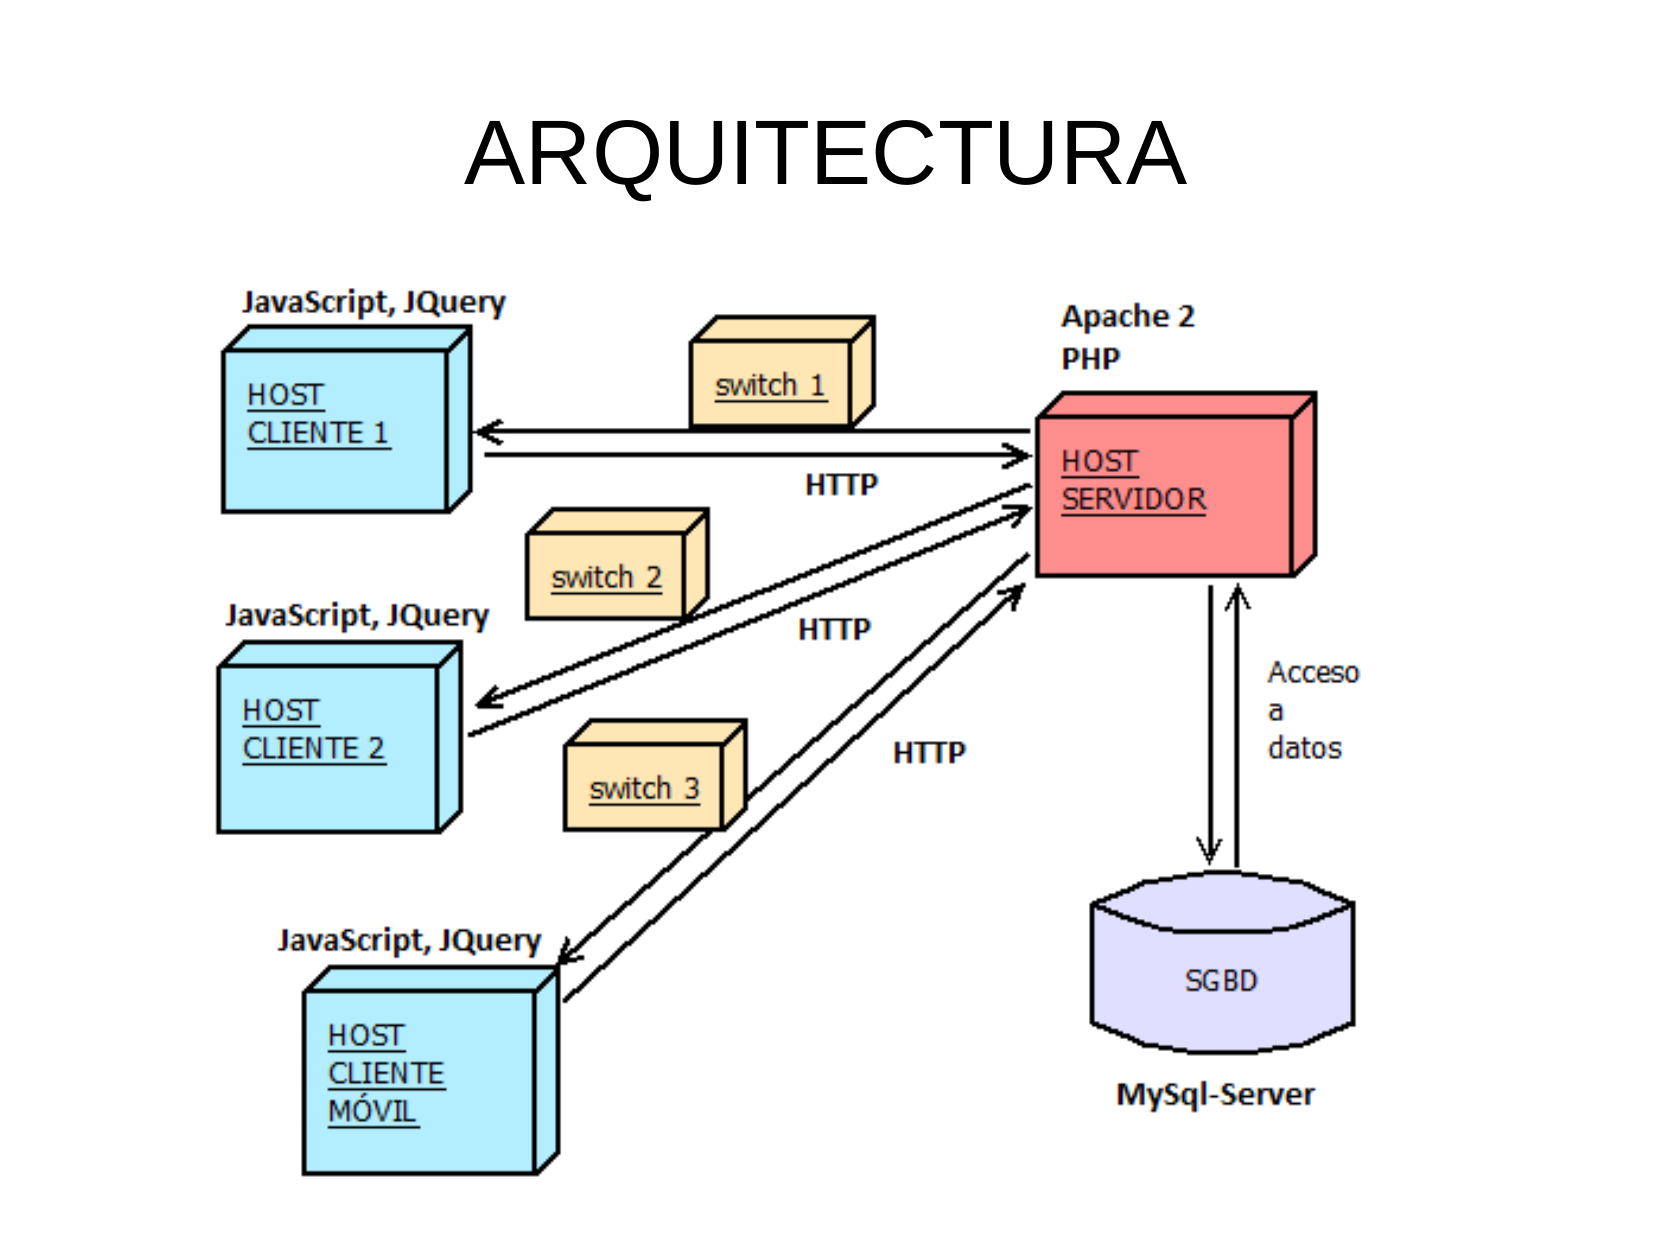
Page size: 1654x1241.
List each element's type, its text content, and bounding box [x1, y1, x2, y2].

title ARQUITECTURA [82, 49, 1571, 257]
picture [179, 268, 1406, 1217]
